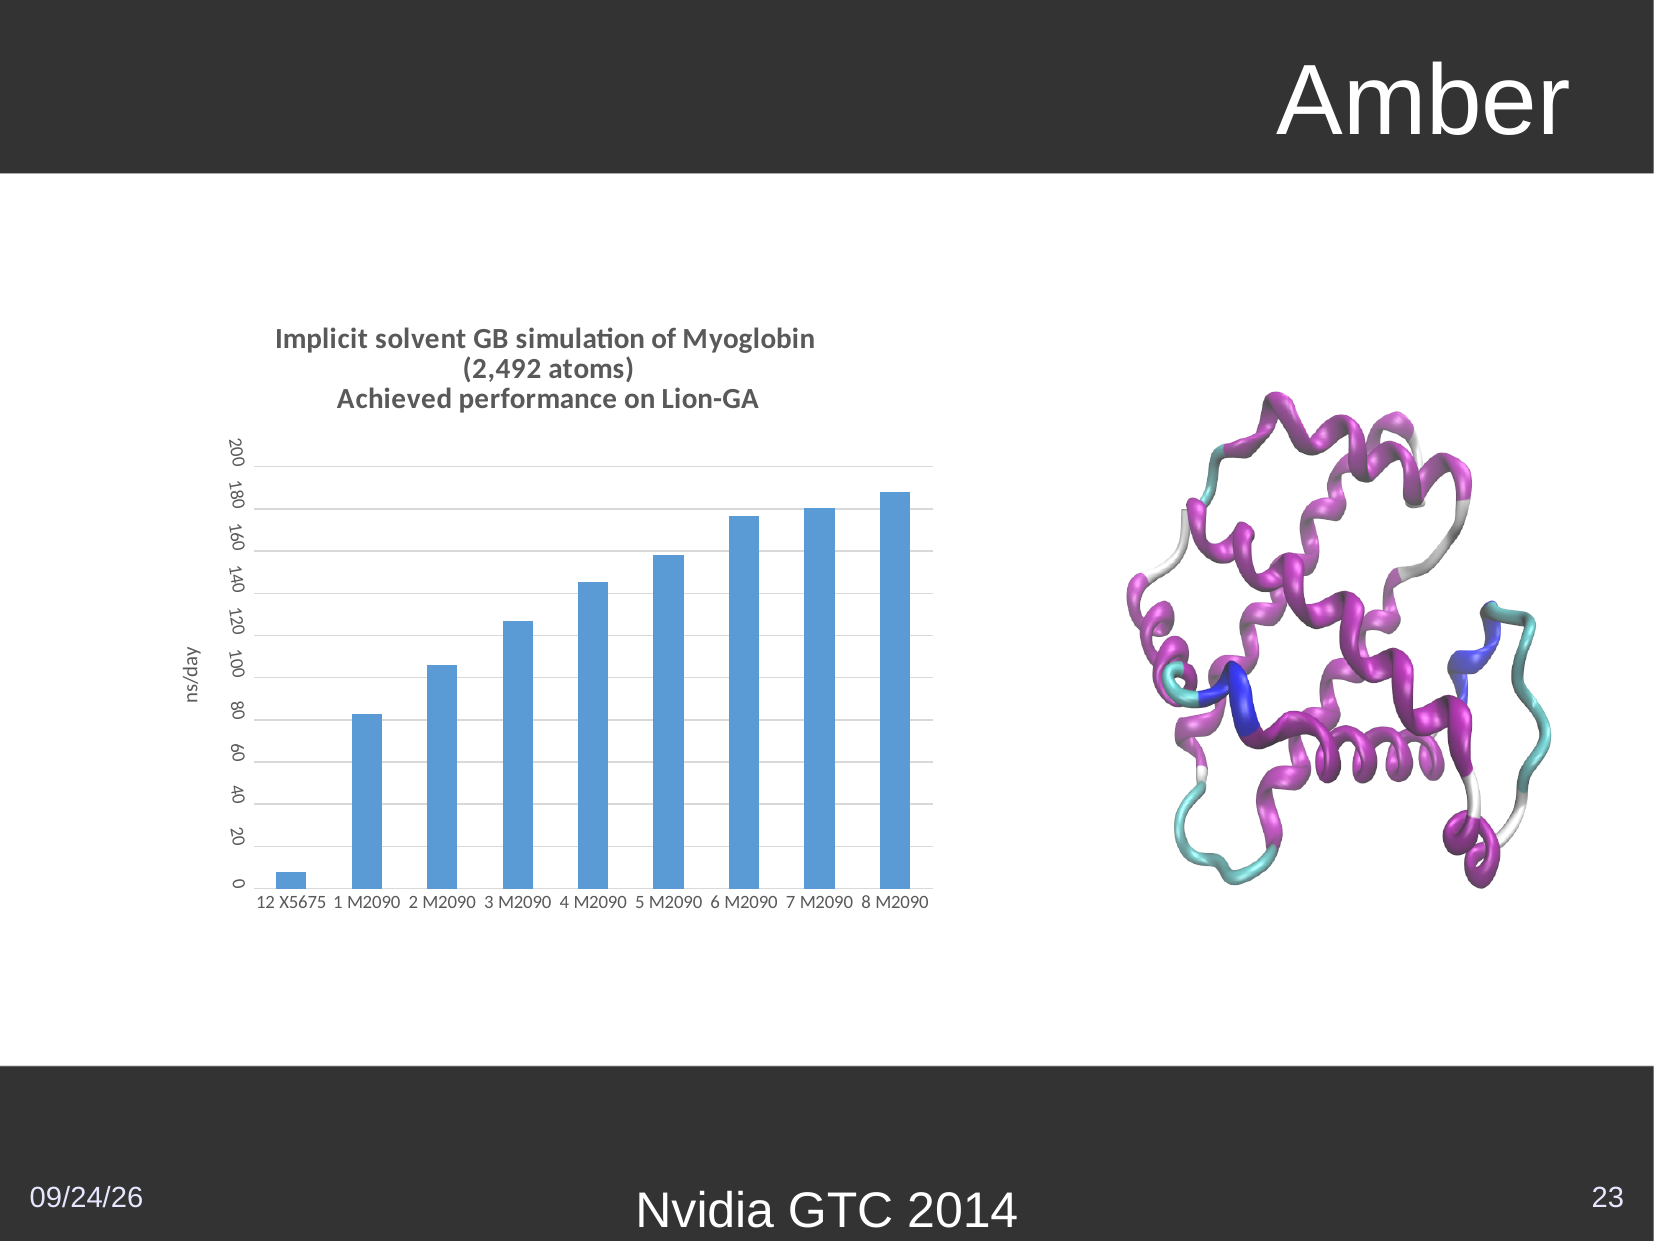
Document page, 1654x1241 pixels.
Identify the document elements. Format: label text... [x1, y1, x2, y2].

title Amber [82, 43, 1571, 156]
subtitle Nvidia GTC 2014 [29, 1182, 1625, 1239]
chart [148, 297, 949, 926]
picture [0, 0, 1654, 1241]
